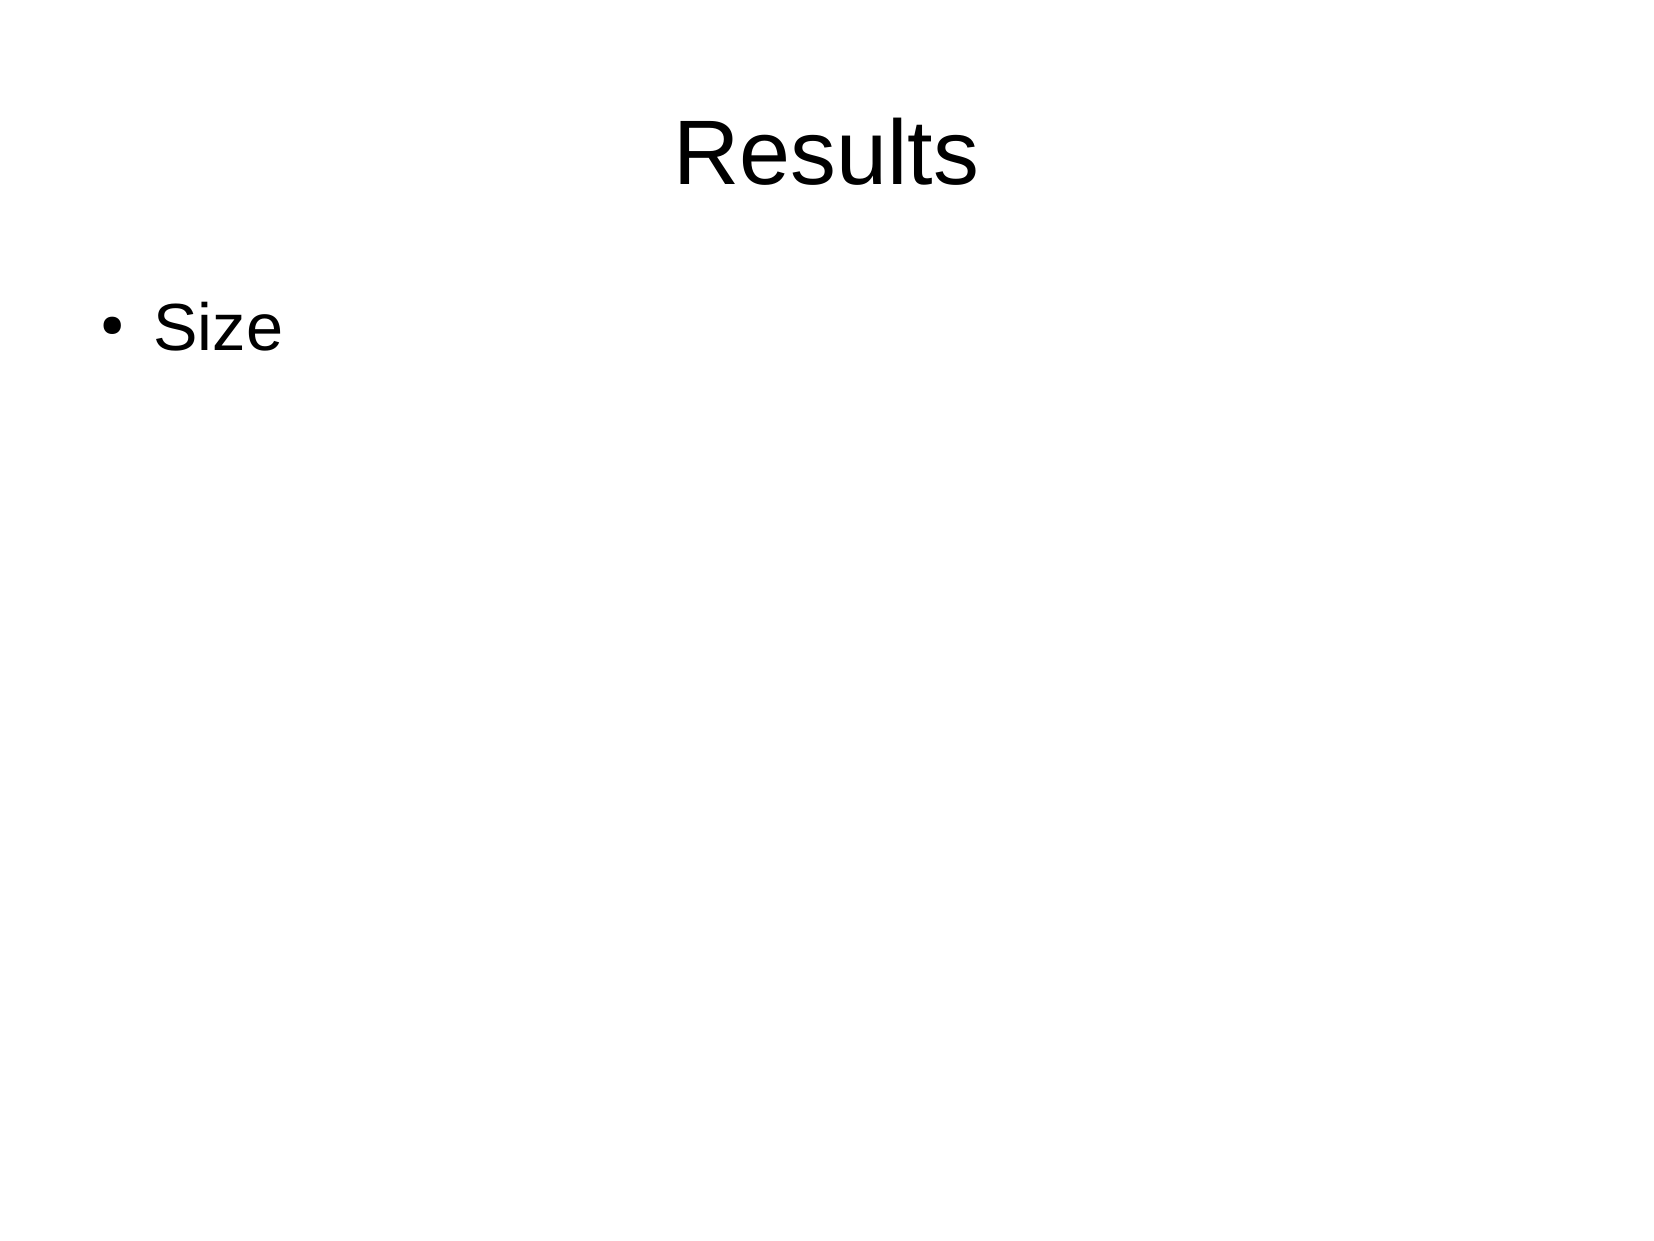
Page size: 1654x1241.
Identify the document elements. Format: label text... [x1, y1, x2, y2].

title Results [82, 49, 1571, 257]
list Size [82, 290, 1571, 1109]
